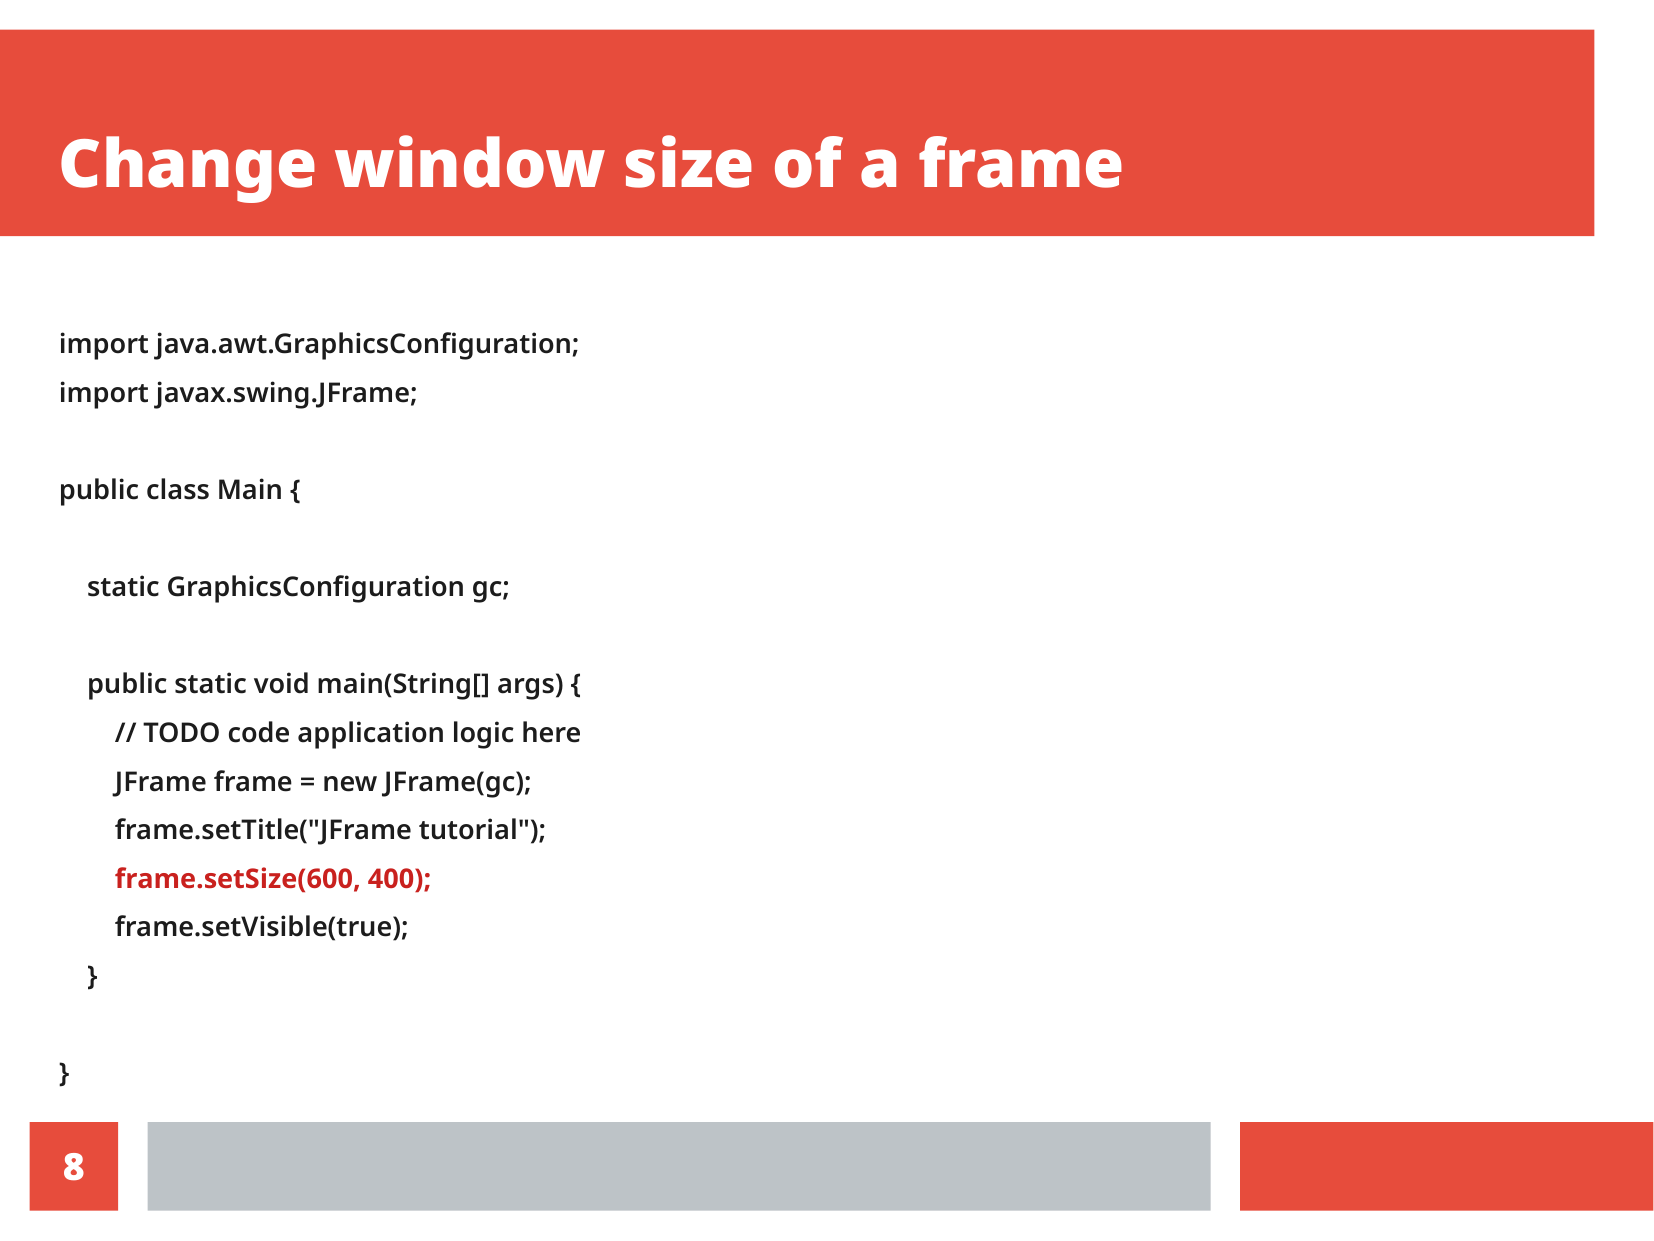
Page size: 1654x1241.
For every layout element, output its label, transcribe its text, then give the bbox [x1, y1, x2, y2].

list import java.awt.GraphicsConfiguration; import javax.swing.JFrame; public class Main { static GraphicsConfiguration gc; public static void main(String[] args) { // TODO code application logic here JFrame frame = new JFrame(gc); frame.setTitle("JFrame tutorial"); frame.setSize(600, 400); frame.setVisible(true); } } [59, 324, 1565, 1093]
title Change window size of a frame [59, 59, 1595, 207]
